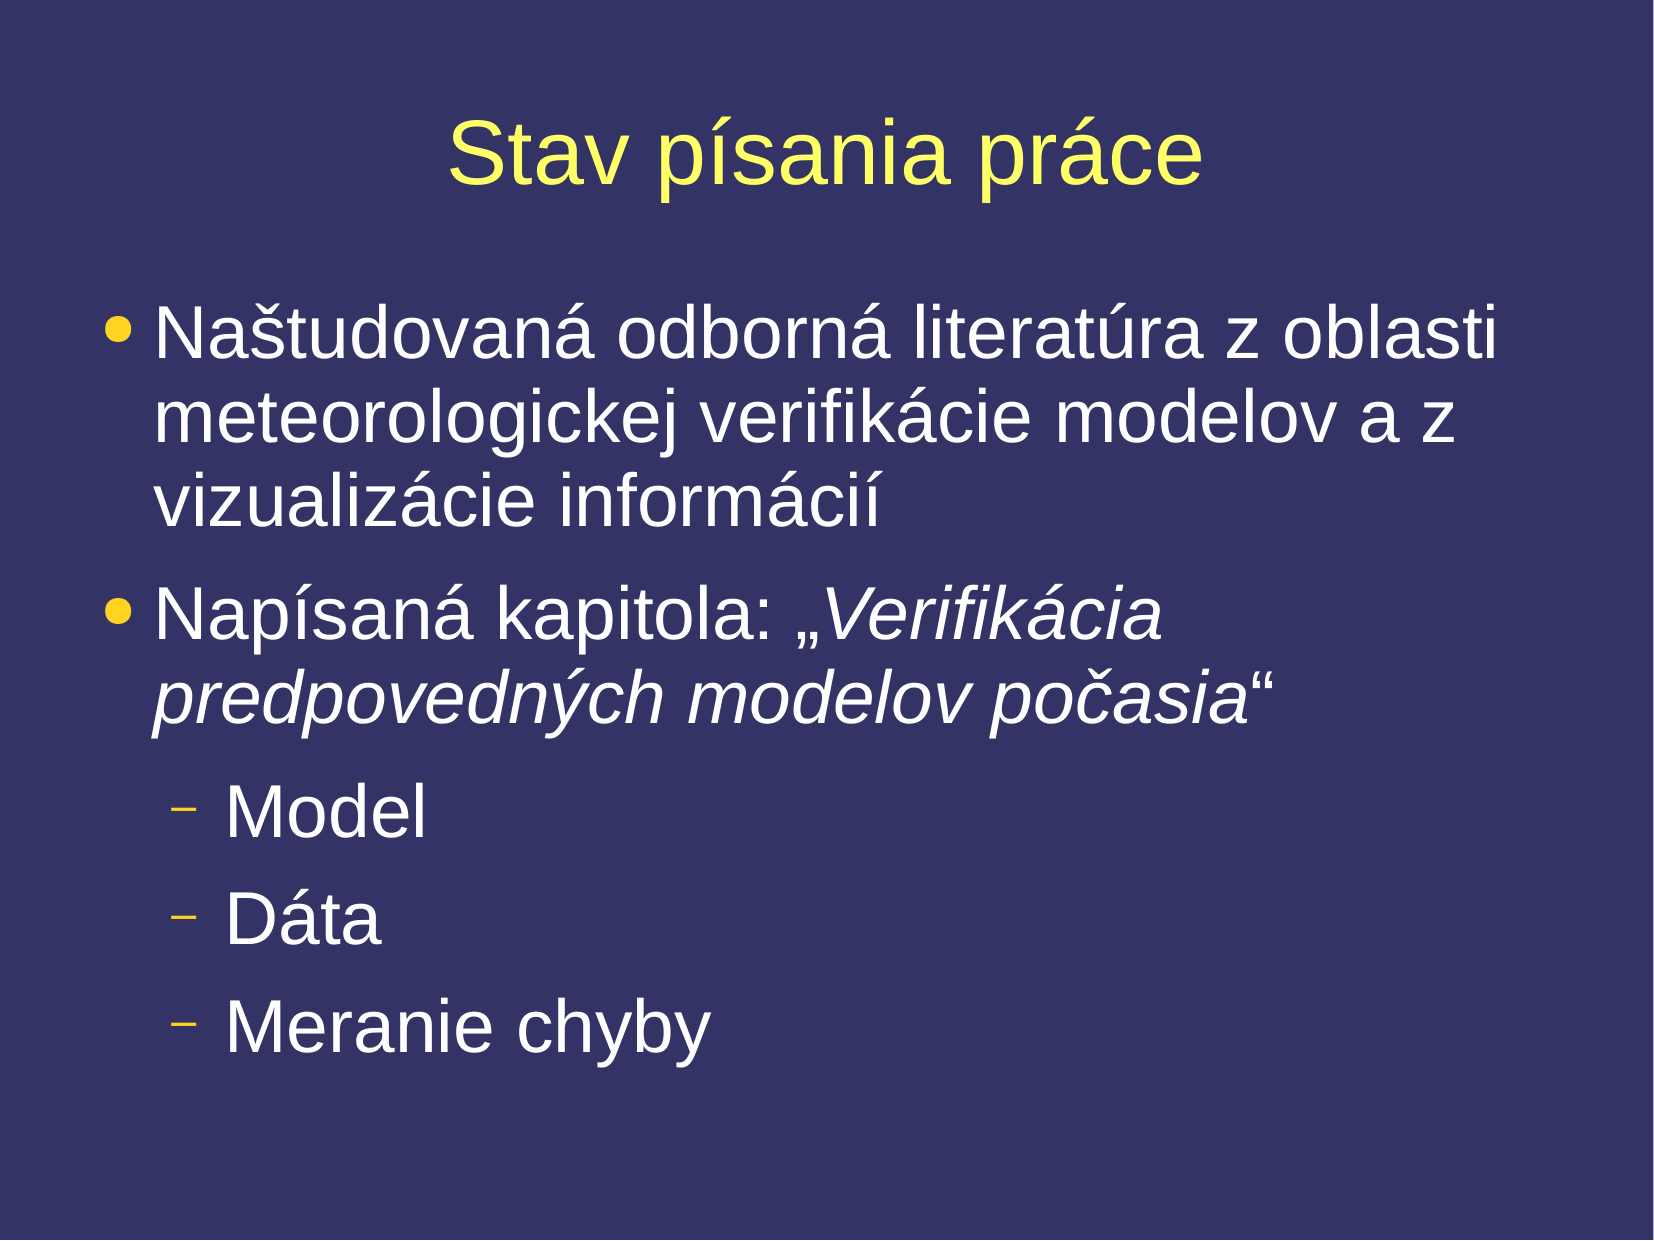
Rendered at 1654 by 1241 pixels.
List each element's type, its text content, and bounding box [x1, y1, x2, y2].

list Naštudovaná odborná literatúra z oblasti meteorologickej verifikácie modelov a z vizualizácie informácií Napísaná kapitola: „Verifikácia predpovedných modelov počasia“ Model Dáta Meranie chyby [82, 290, 1571, 1109]
title Stav písania práce [82, 49, 1571, 257]
